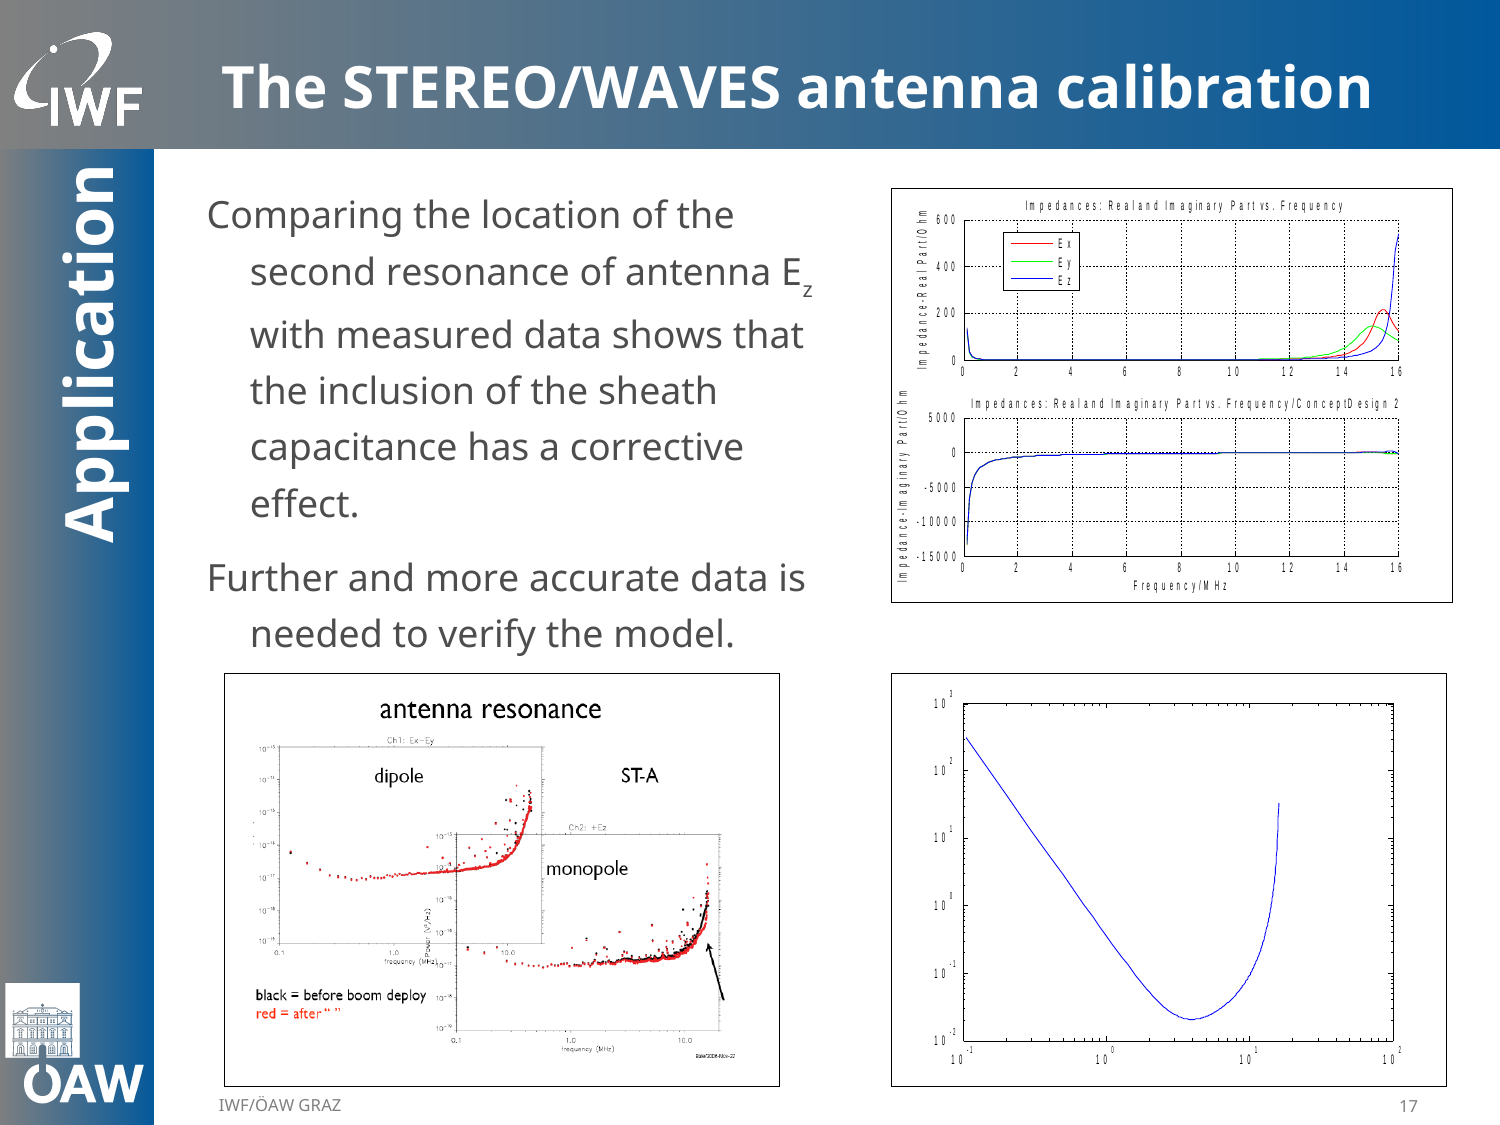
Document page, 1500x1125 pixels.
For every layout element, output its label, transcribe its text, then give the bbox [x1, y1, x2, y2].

chart [553, 538, 1087, 666]
title The STEREO/WAVES antenna calibration [206, 36, 1459, 144]
picture [891, 673, 1447, 1087]
picture [8, 32, 154, 132]
picture [224, 673, 780, 1087]
picture [5, 983, 154, 1105]
list Comparing the location of the second resonance of antenna Ez with measured data shows that the inclusion of the sheath capacitance has a corrective effect. Further and more accurate data is needed to verify the model. [206, 183, 827, 608]
list [850, 177, 1471, 1075]
text_box Application [29, 148, 154, 959]
picture [891, 188, 1453, 603]
